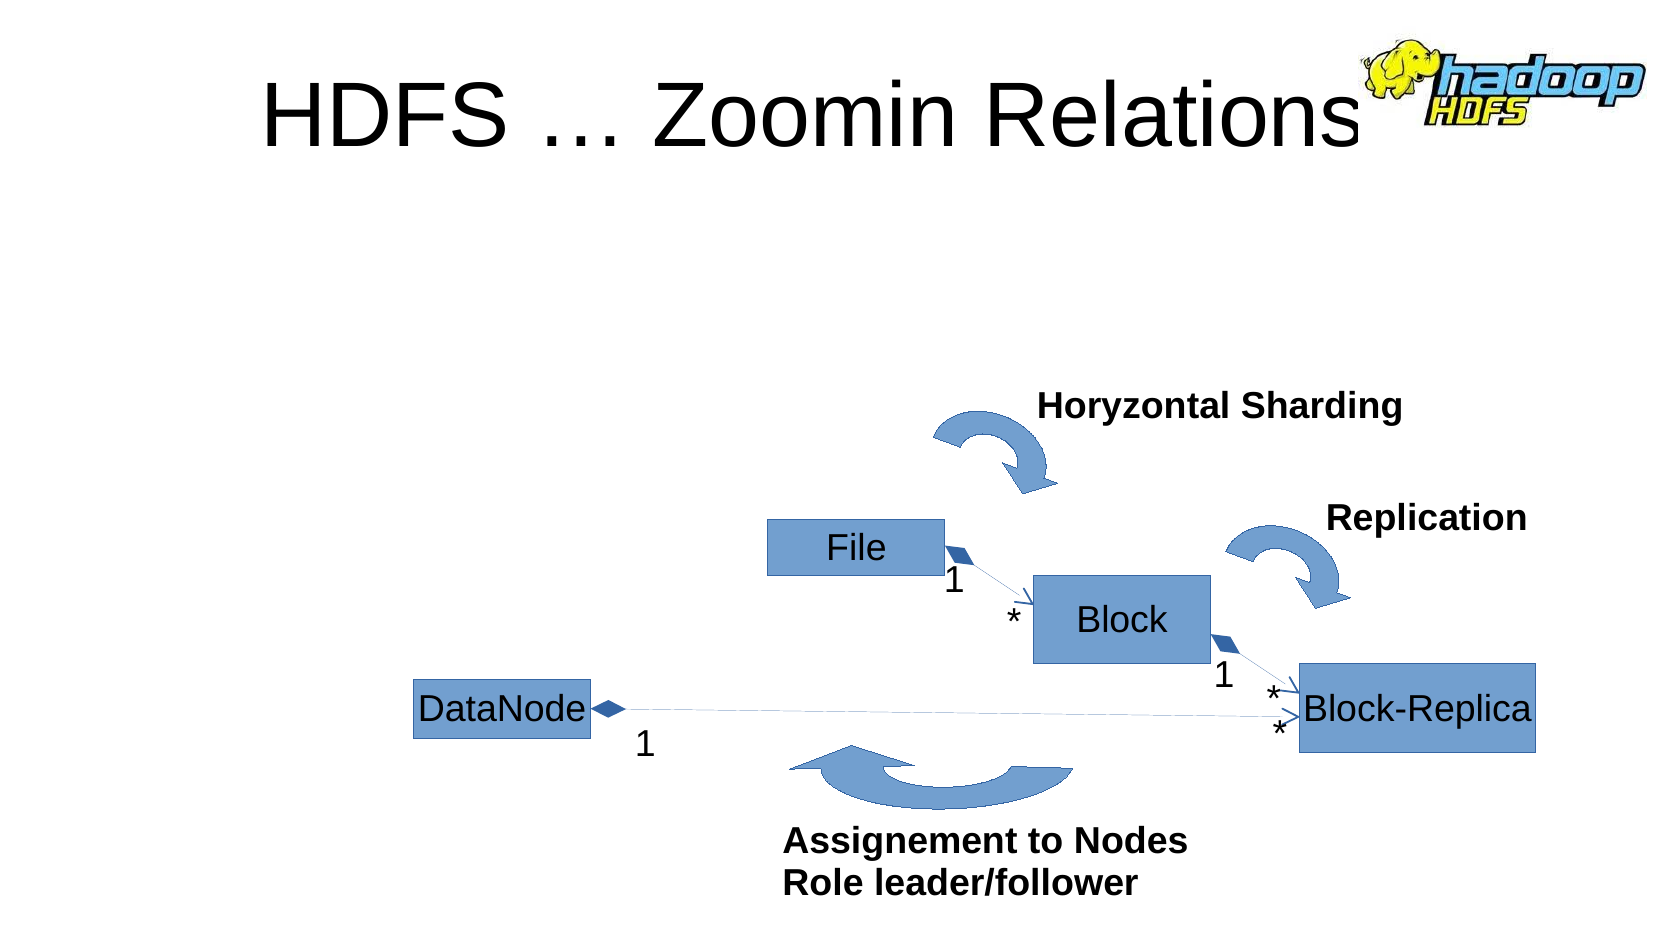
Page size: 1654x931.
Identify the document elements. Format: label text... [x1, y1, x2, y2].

title HDFS … Zoomin Relations [82, 37, 1571, 193]
text_box Horyzontal Sharding [1022, 377, 1419, 434]
text_box Replication [1311, 488, 1543, 546]
text_box [789, 745, 1073, 810]
text_box Assignement to Nodes Role leader/follower [767, 812, 1204, 912]
text_box [1225, 525, 1351, 609]
text_box * [1265, 669, 1282, 680]
text_box * [1254, 717, 1260, 727]
text_box * [1260, 705, 1288, 762]
text_box [933, 411, 1058, 494]
text_box 1 [1201, 645, 1229, 703]
text_box 1 [932, 551, 959, 609]
text_box * [994, 592, 1022, 650]
text_box DataNode [413, 679, 591, 739]
text_box * [1254, 669, 1282, 716]
text_box File [767, 519, 945, 576]
text_box 1 [622, 714, 650, 772]
text_box Block-Replica [1299, 663, 1536, 753]
text_box Block [1033, 575, 1211, 664]
picture [1358, 11, 1647, 148]
